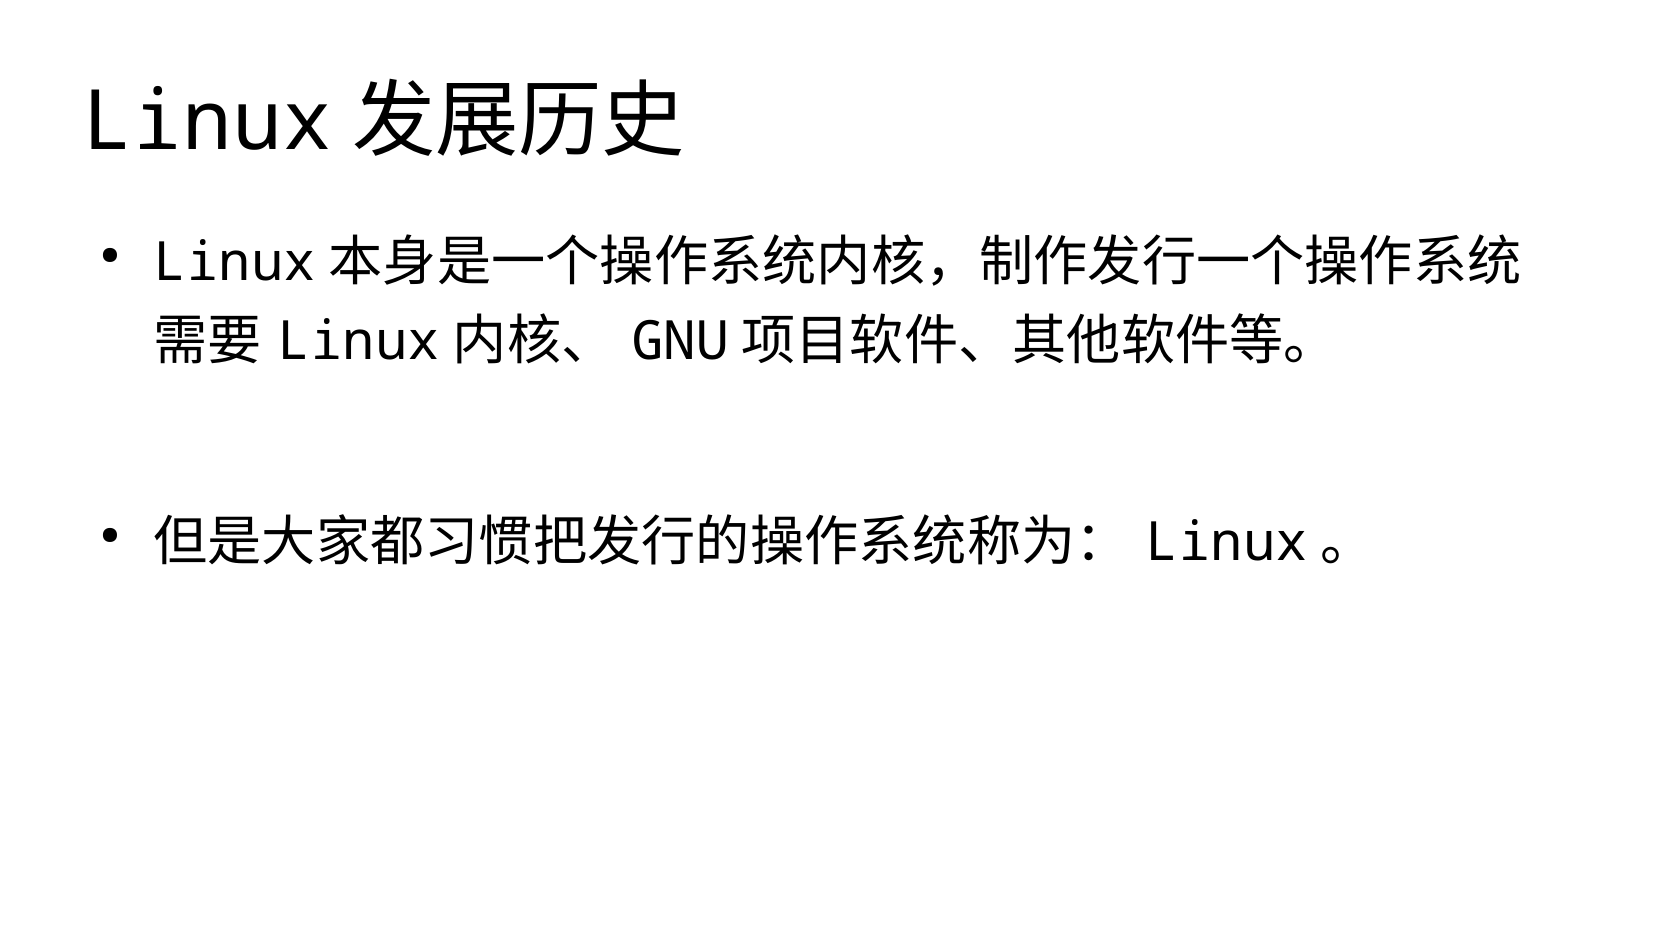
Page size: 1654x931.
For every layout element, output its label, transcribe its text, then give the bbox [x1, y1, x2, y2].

list Linux本身是一个操作系统内核，制作发行一个操作系统需要Linux内核、GNU项目软件、其他软件等。 但是大家都习惯把发行的操作系统称为：Linux。 [82, 217, 1571, 780]
title Linux发展历史 [82, 37, 1571, 189]
